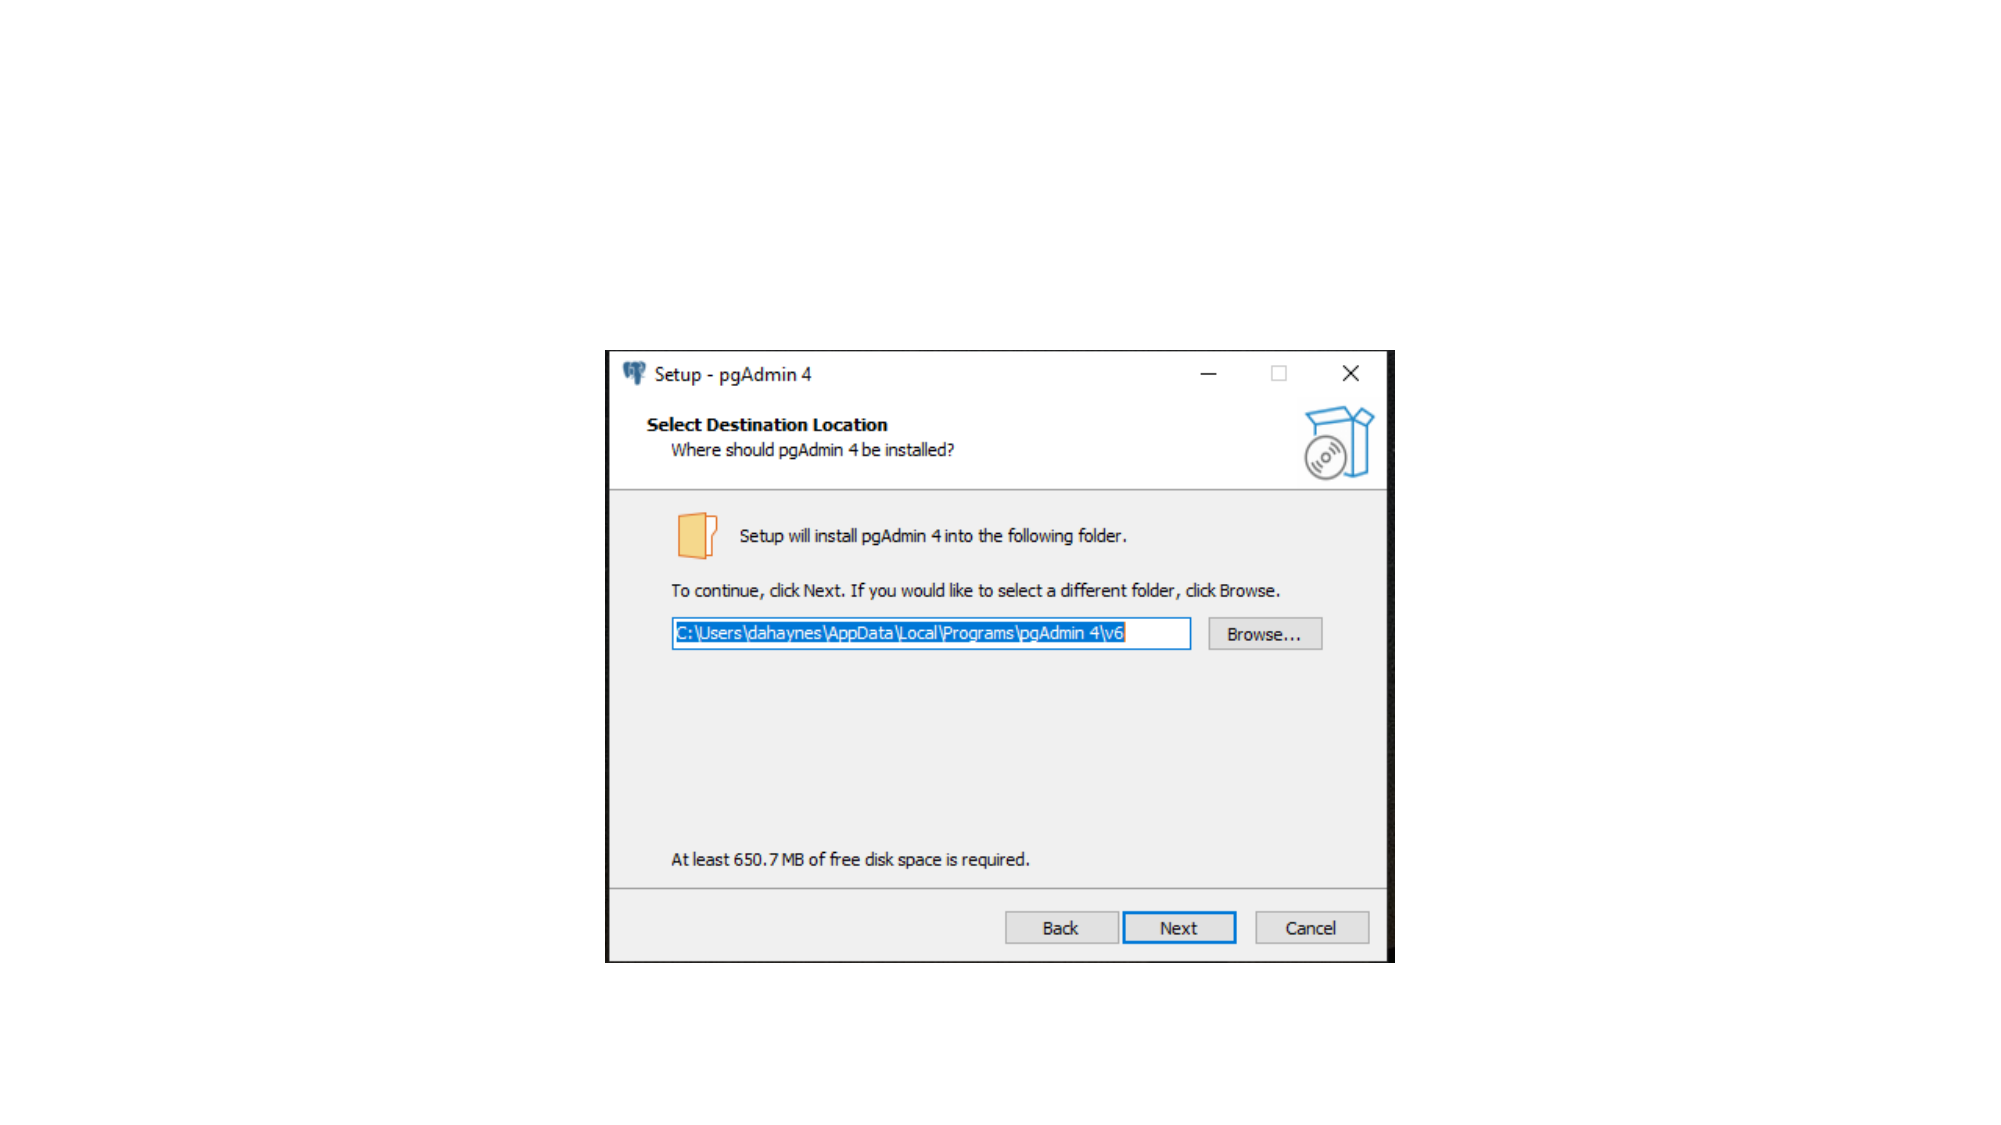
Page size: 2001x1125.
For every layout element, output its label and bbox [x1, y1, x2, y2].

picture [605, 350, 1395, 963]
